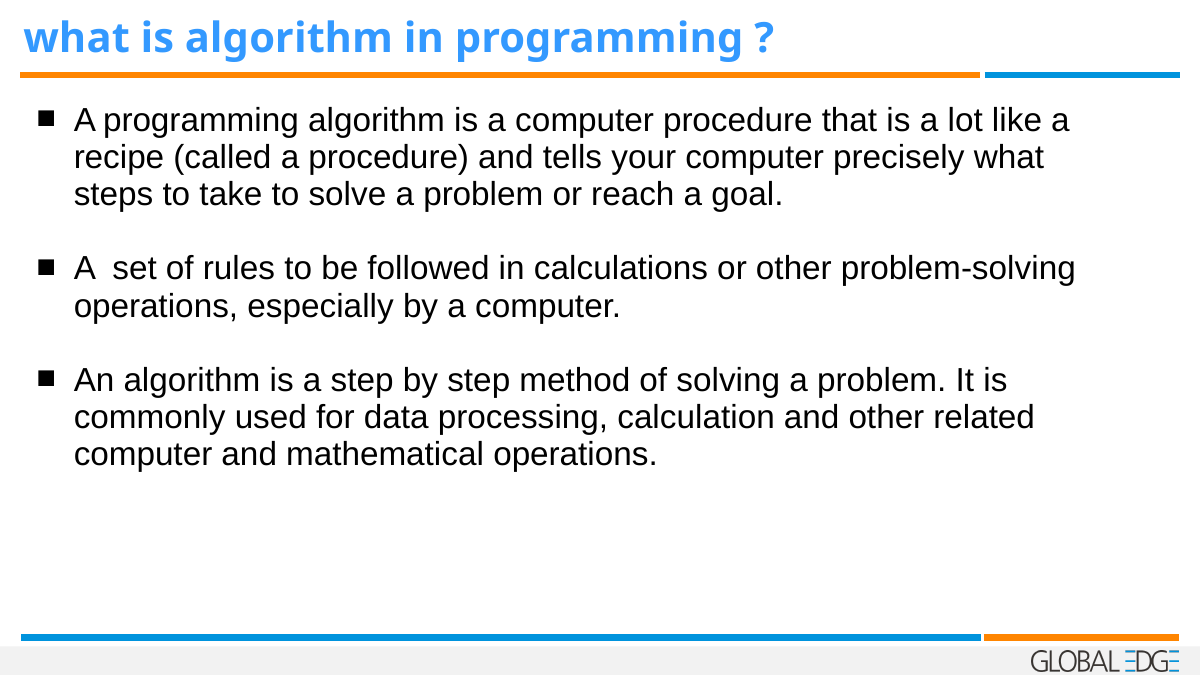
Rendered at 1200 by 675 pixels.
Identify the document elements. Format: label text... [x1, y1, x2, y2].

picture [1031, 650, 1179, 672]
text_box A programming algorithm is a computer procedure that is a lot like a recipe (called a procedure) and tells your computer precisely what steps to take to solve a problem or reach a goal. A set of rules to be followed in calculations or other problem-solving operations, especially by a computer. An algorithm is a step by step method of solving a problem. It is commonly used for data processing, calculation and other related computer and mathematical operations. [23, 94, 1146, 522]
title what is algorithm in programming ? [12, 9, 1088, 63]
